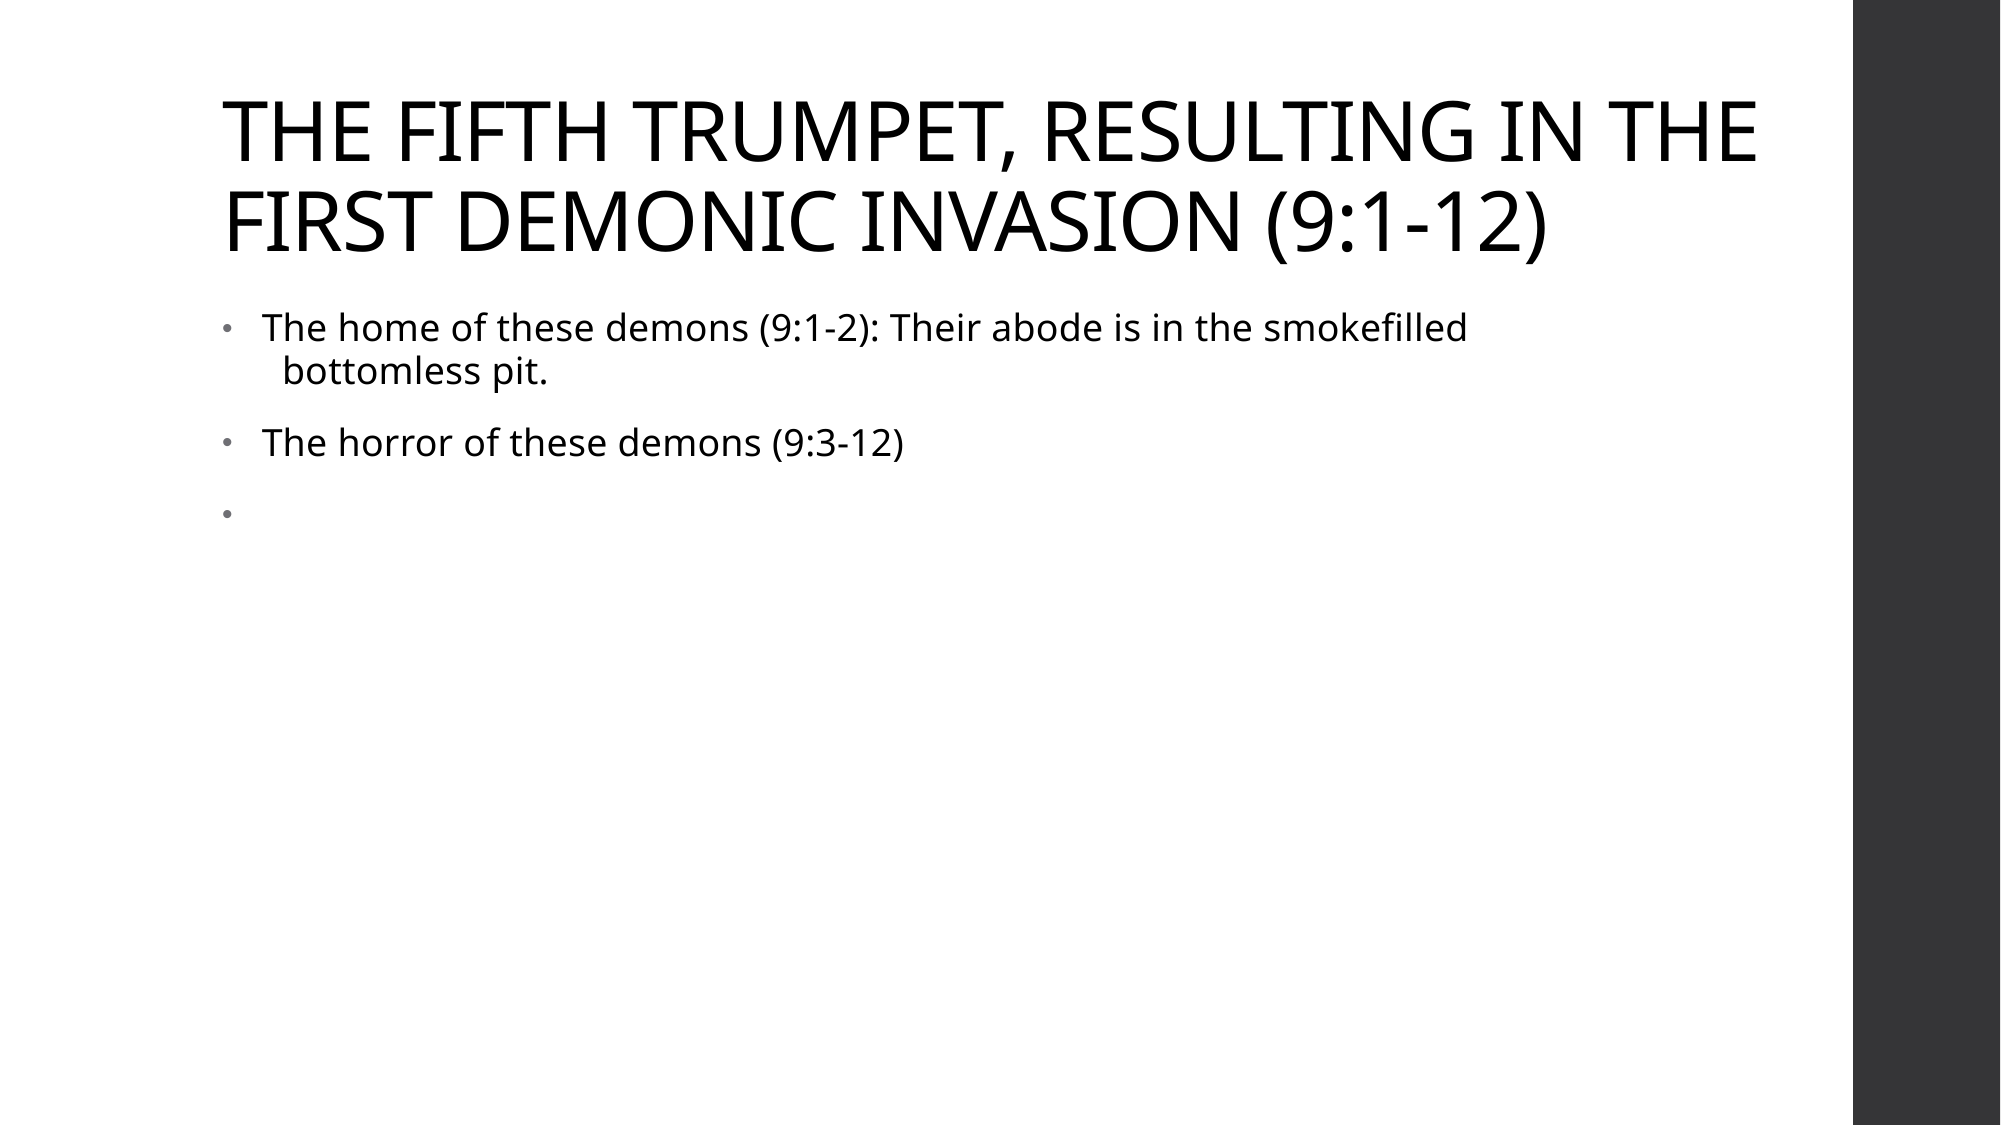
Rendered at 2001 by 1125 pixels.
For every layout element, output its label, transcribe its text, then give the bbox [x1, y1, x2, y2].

list The home of these demons (9:1-2): Their abode is in the smokefilled bottomless pit. The horror of these demons (9:3-12) [206, 299, 1617, 1014]
title THE FIFTH TRUMPET, RESULTING IN THE FIRST DEMONIC INVASION (9:1-12) [206, 60, 1797, 278]
